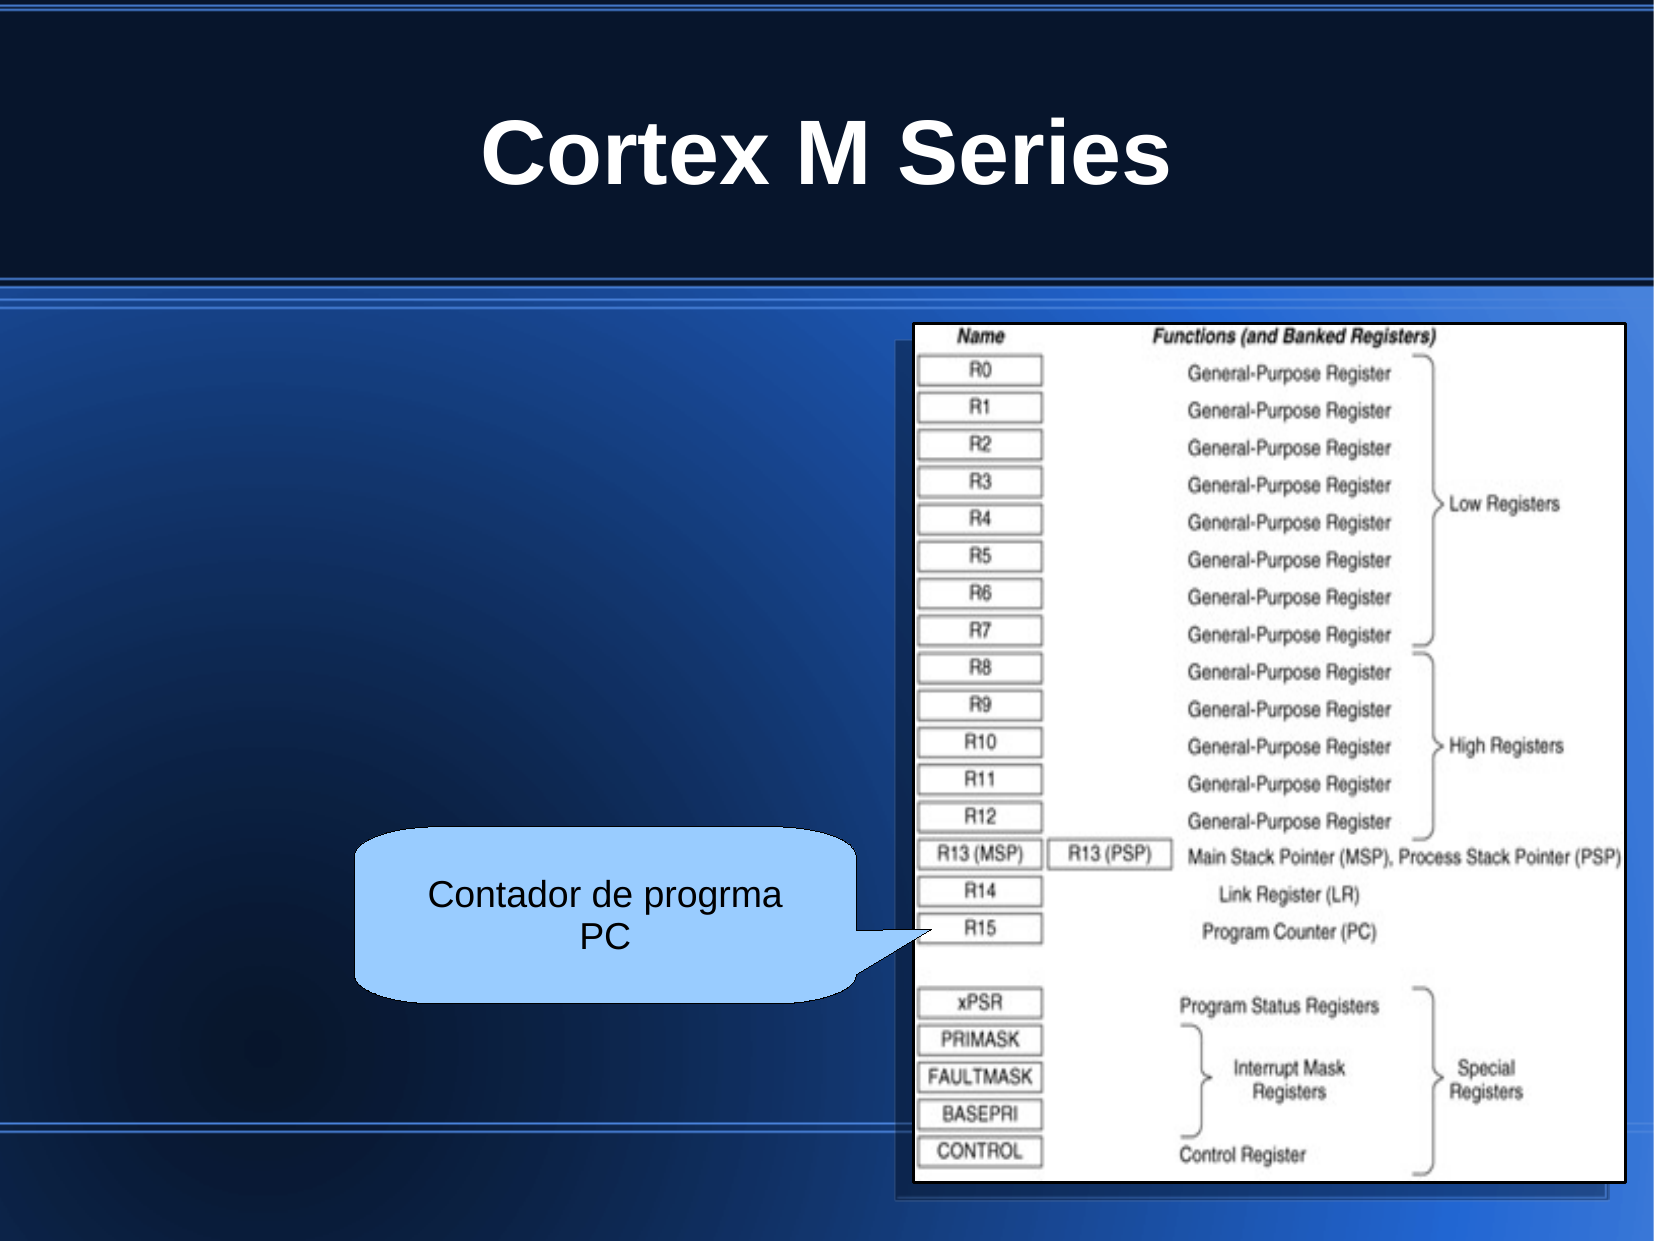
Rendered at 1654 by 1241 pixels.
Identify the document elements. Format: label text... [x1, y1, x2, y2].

text_box Contador de progrma PC [354, 826, 932, 1004]
picture [0, 0, 1654, 1241]
title Cortex M Series [82, 49, 1571, 257]
